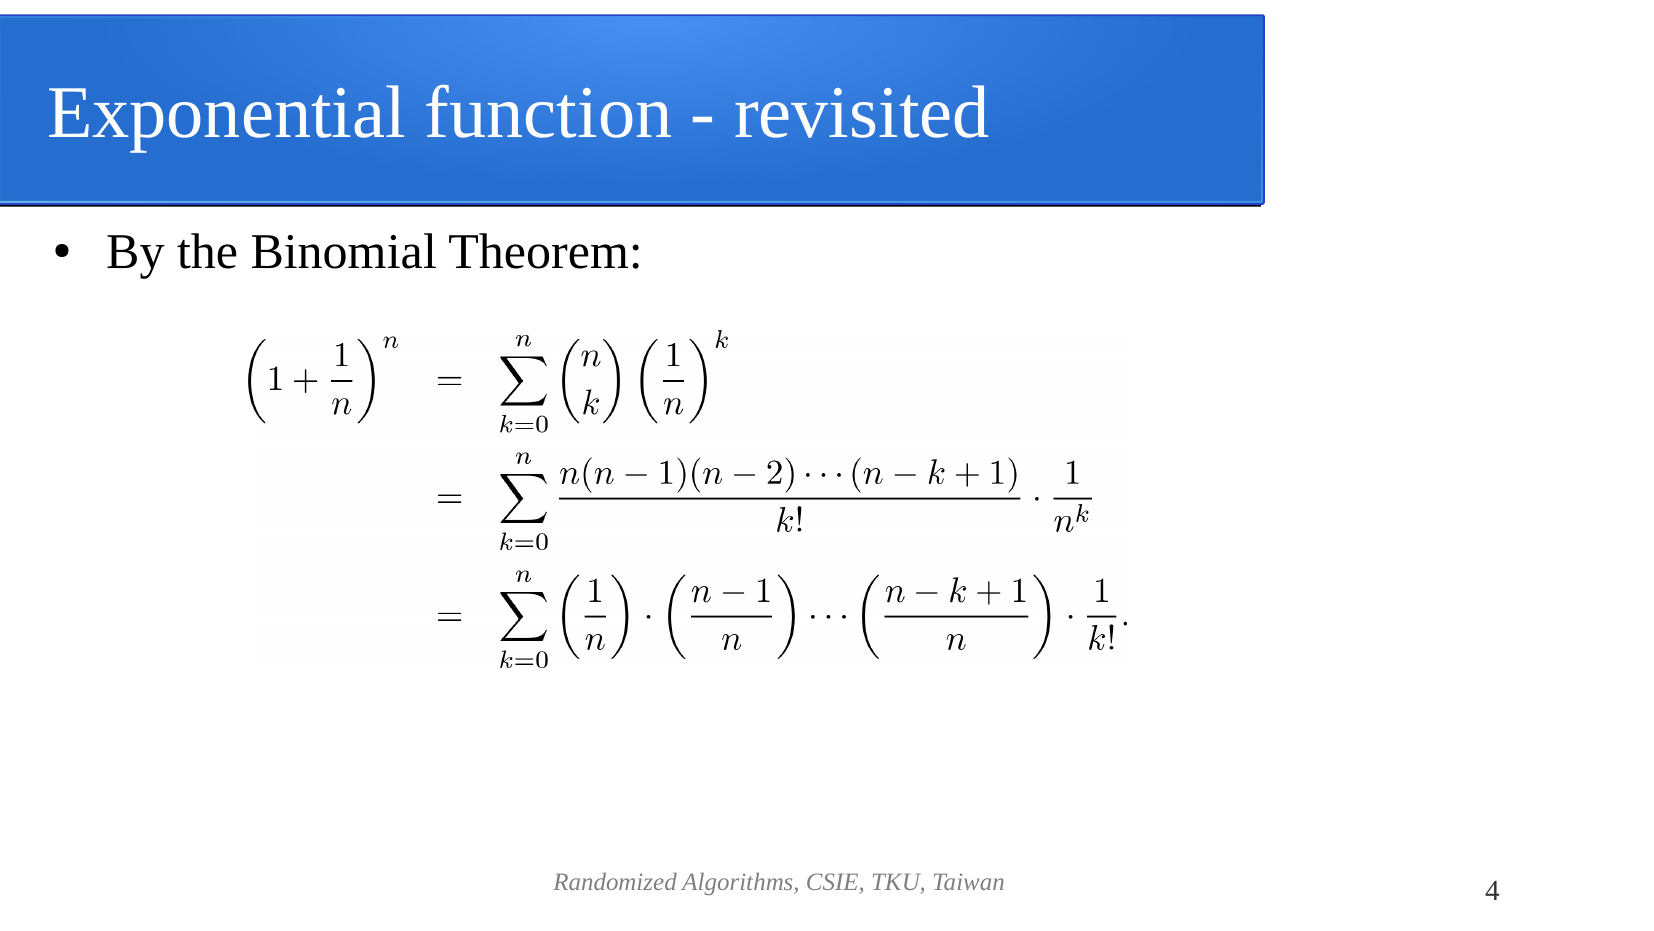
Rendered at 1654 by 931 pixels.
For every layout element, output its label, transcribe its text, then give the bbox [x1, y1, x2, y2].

picture [248, 330, 1127, 668]
title Exponential function - revisited [47, 35, 1199, 189]
list By the Binomial Theorem: [35, 224, 1524, 764]
